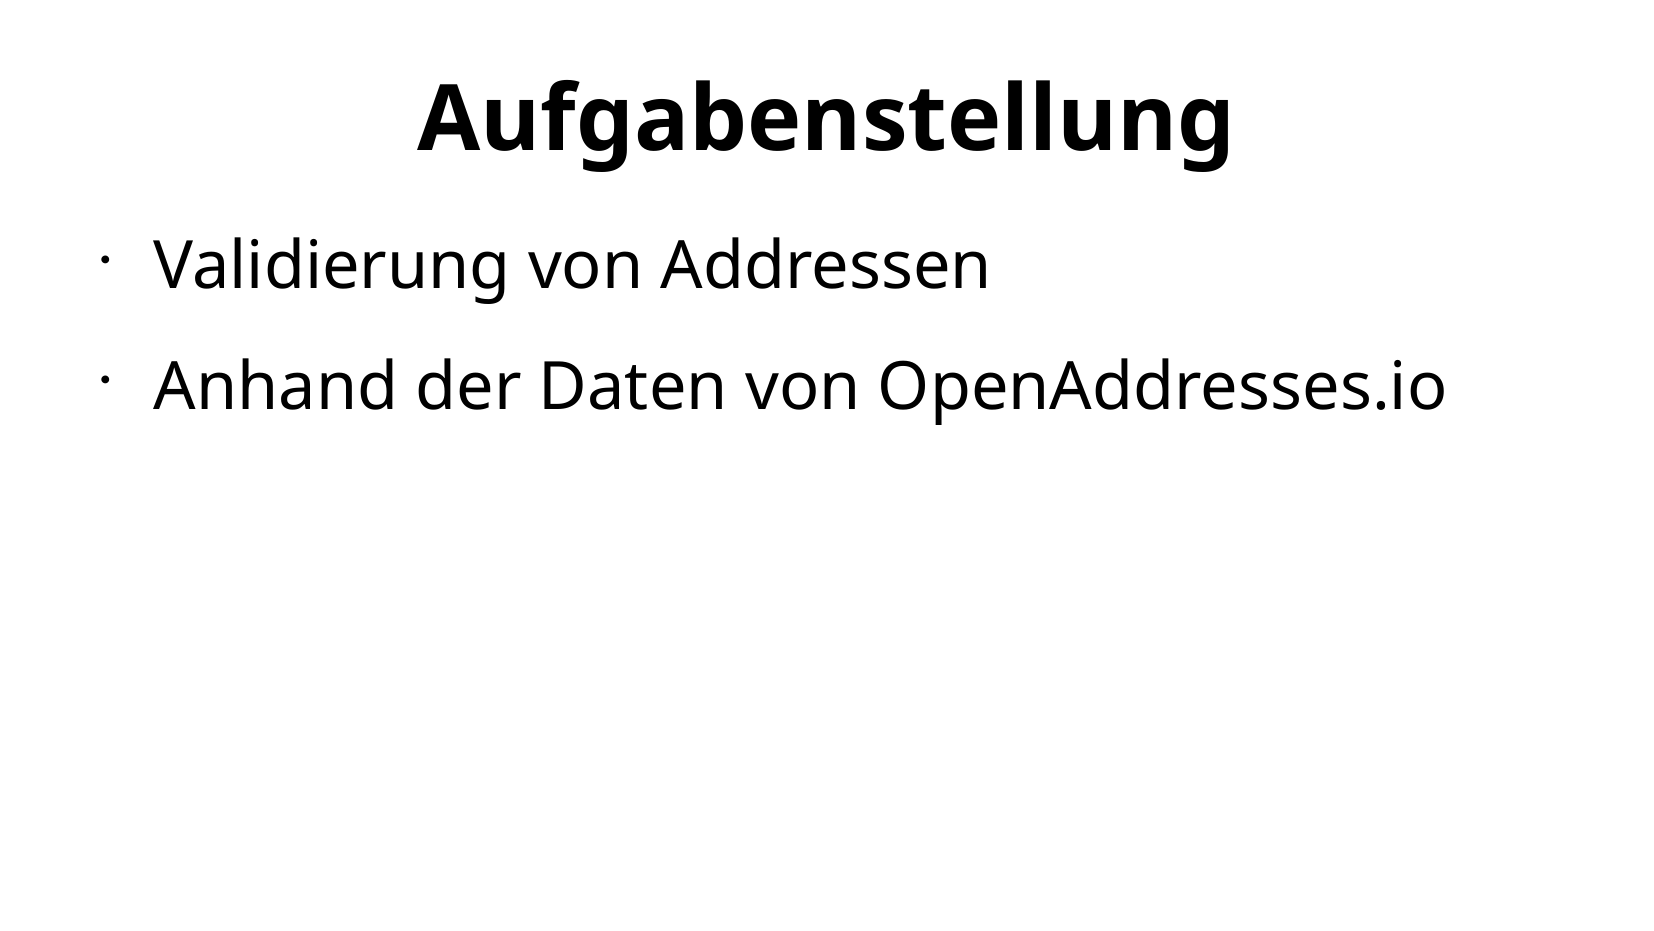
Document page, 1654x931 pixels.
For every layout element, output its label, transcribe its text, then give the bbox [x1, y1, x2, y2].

title Aufgabenstellung [82, 37, 1571, 193]
list Validierung von Addressen Anhand der Daten von OpenAddresses.io [82, 217, 1571, 758]
